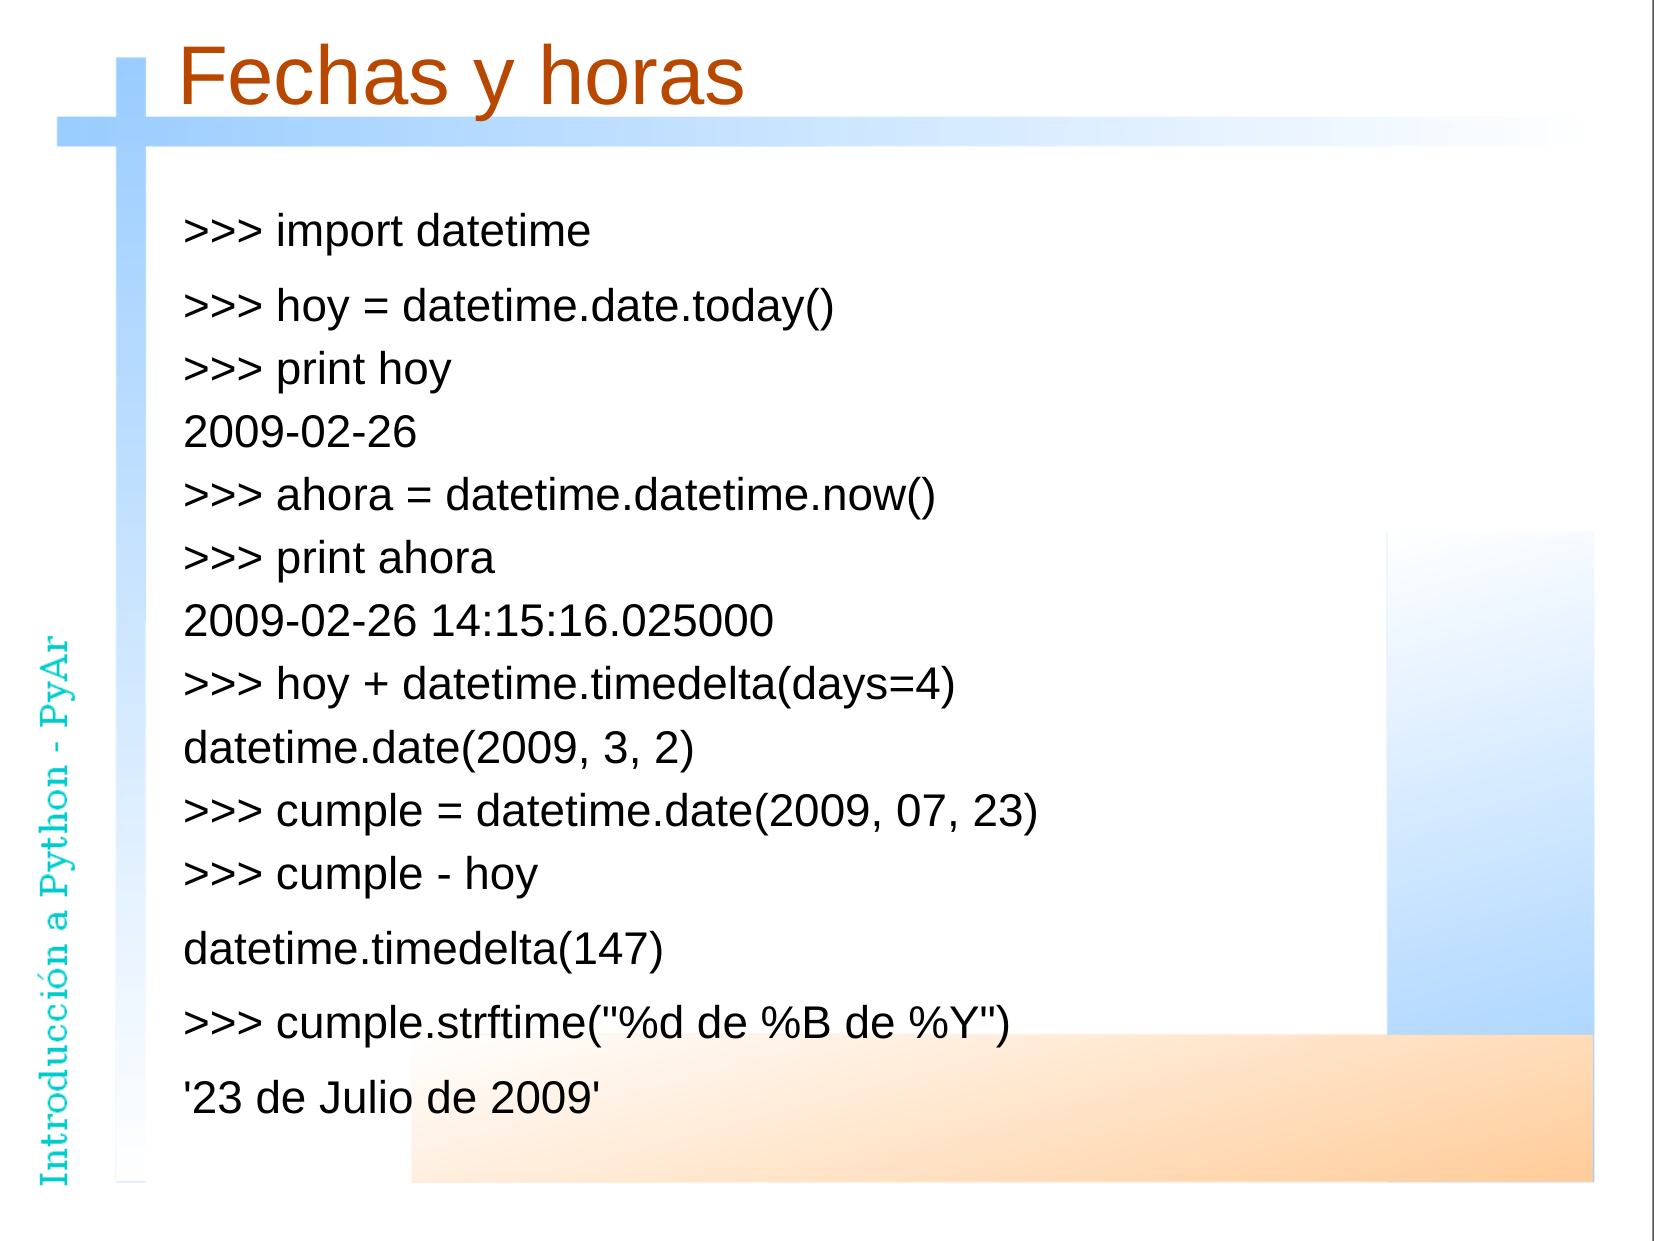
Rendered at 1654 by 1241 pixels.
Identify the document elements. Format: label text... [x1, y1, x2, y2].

title Fechas y horas [177, 0, 1595, 147]
text_box >>> import datetime >>> hoy = datetime.date.today() >>> print hoy 2009-02-26 >>> ahora = datetime.datetime.now() >>> print ahora 2009-02-26 14:15:16.025000 >>> hoy + datetime.timedelta(days=4) datetime.date(2009, 3, 2) >>> cumple = datetime.date(2009, 07, 23) >>> cumple - hoy datetime.timedelta(147) >>> cumple.strftime("%d de %B de %Y") '23 de Julio de 2009' [147, 147, 1595, 1182]
picture [0, 0, 1654, 1241]
